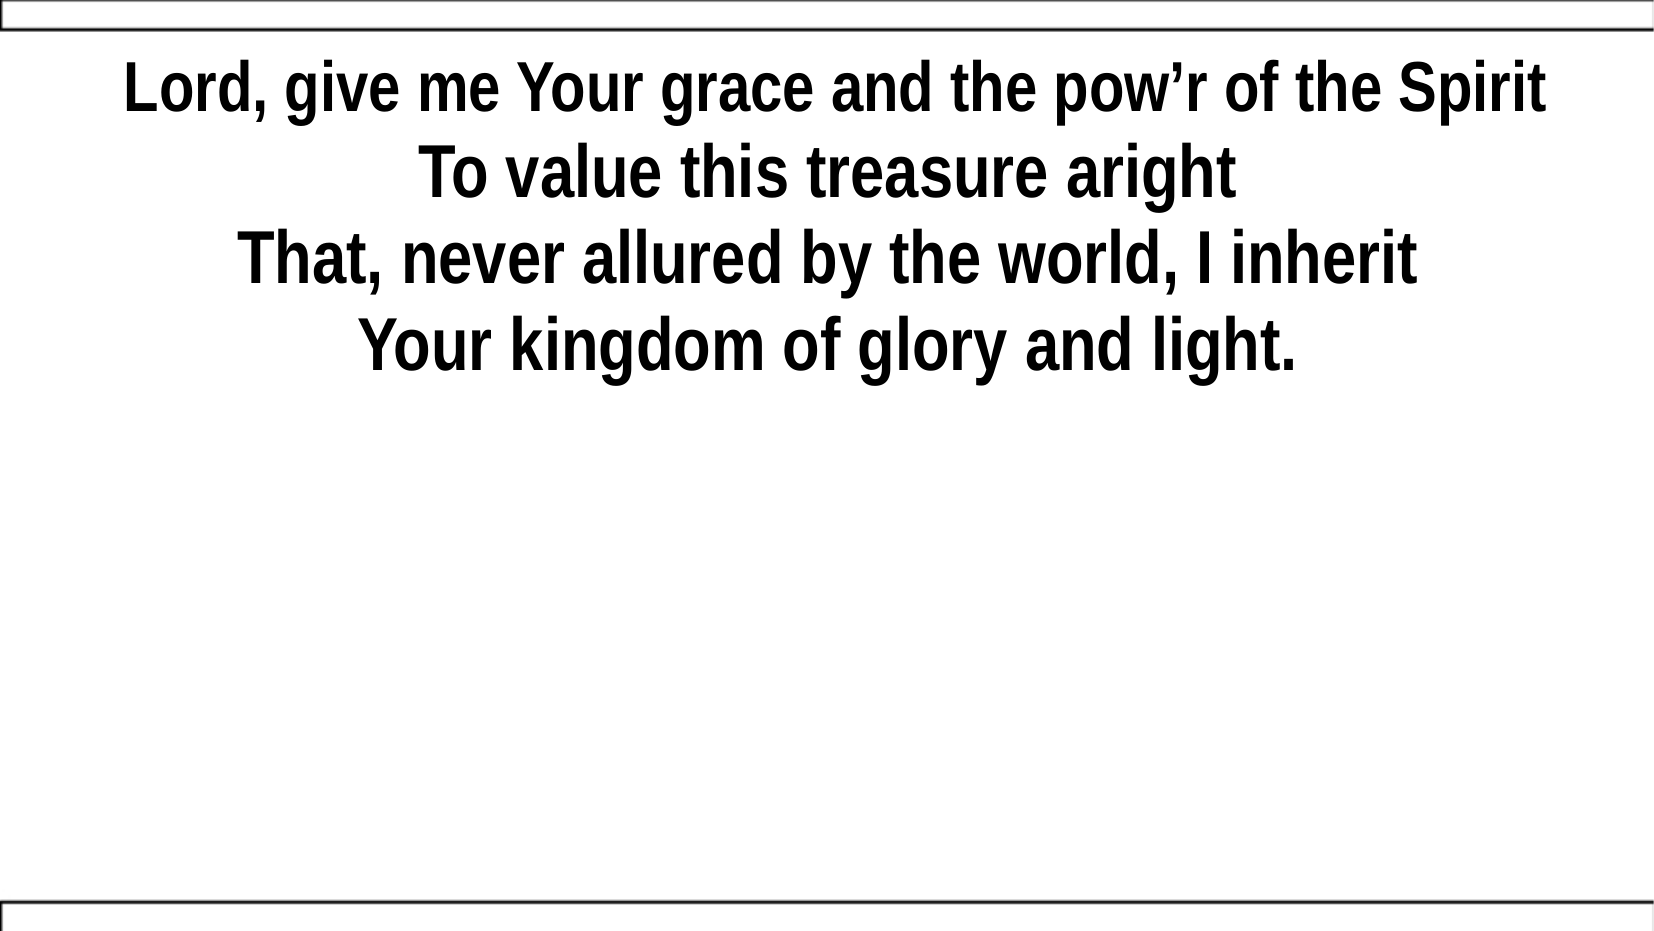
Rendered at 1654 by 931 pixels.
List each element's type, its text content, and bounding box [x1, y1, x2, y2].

picture [0, 0, 1654, 931]
text_box Lord, give me Your grace and the pow’r of the Spirit To value this treasure aright That, never allured by the world, I inherit Your kingdom of glory and light. [77, 33, 1578, 424]
